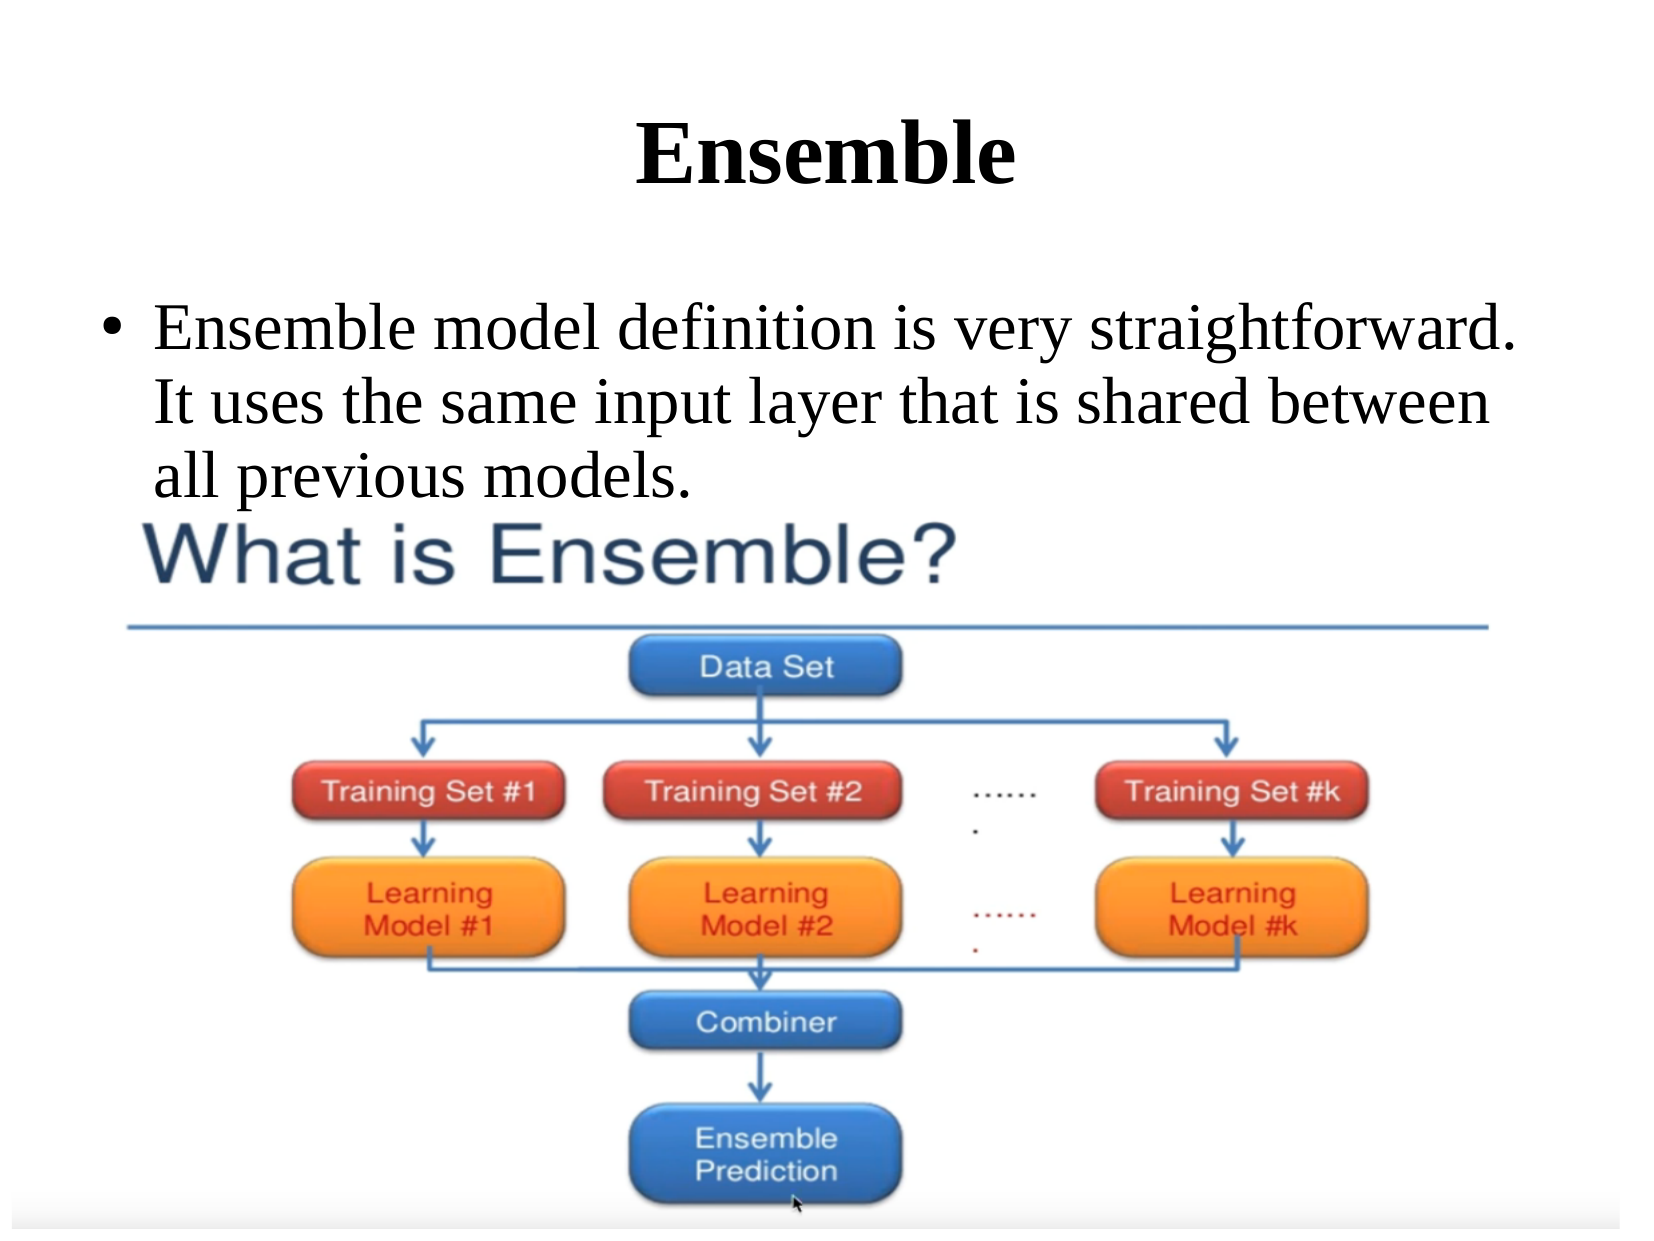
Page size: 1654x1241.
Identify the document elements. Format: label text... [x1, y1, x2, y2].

title Ensemble [82, 49, 1571, 257]
list Ensemble model definition is very straightforward. It uses the same input layer that is shared between all previous models. [82, 290, 1571, 1010]
picture [11, 472, 1642, 1229]
